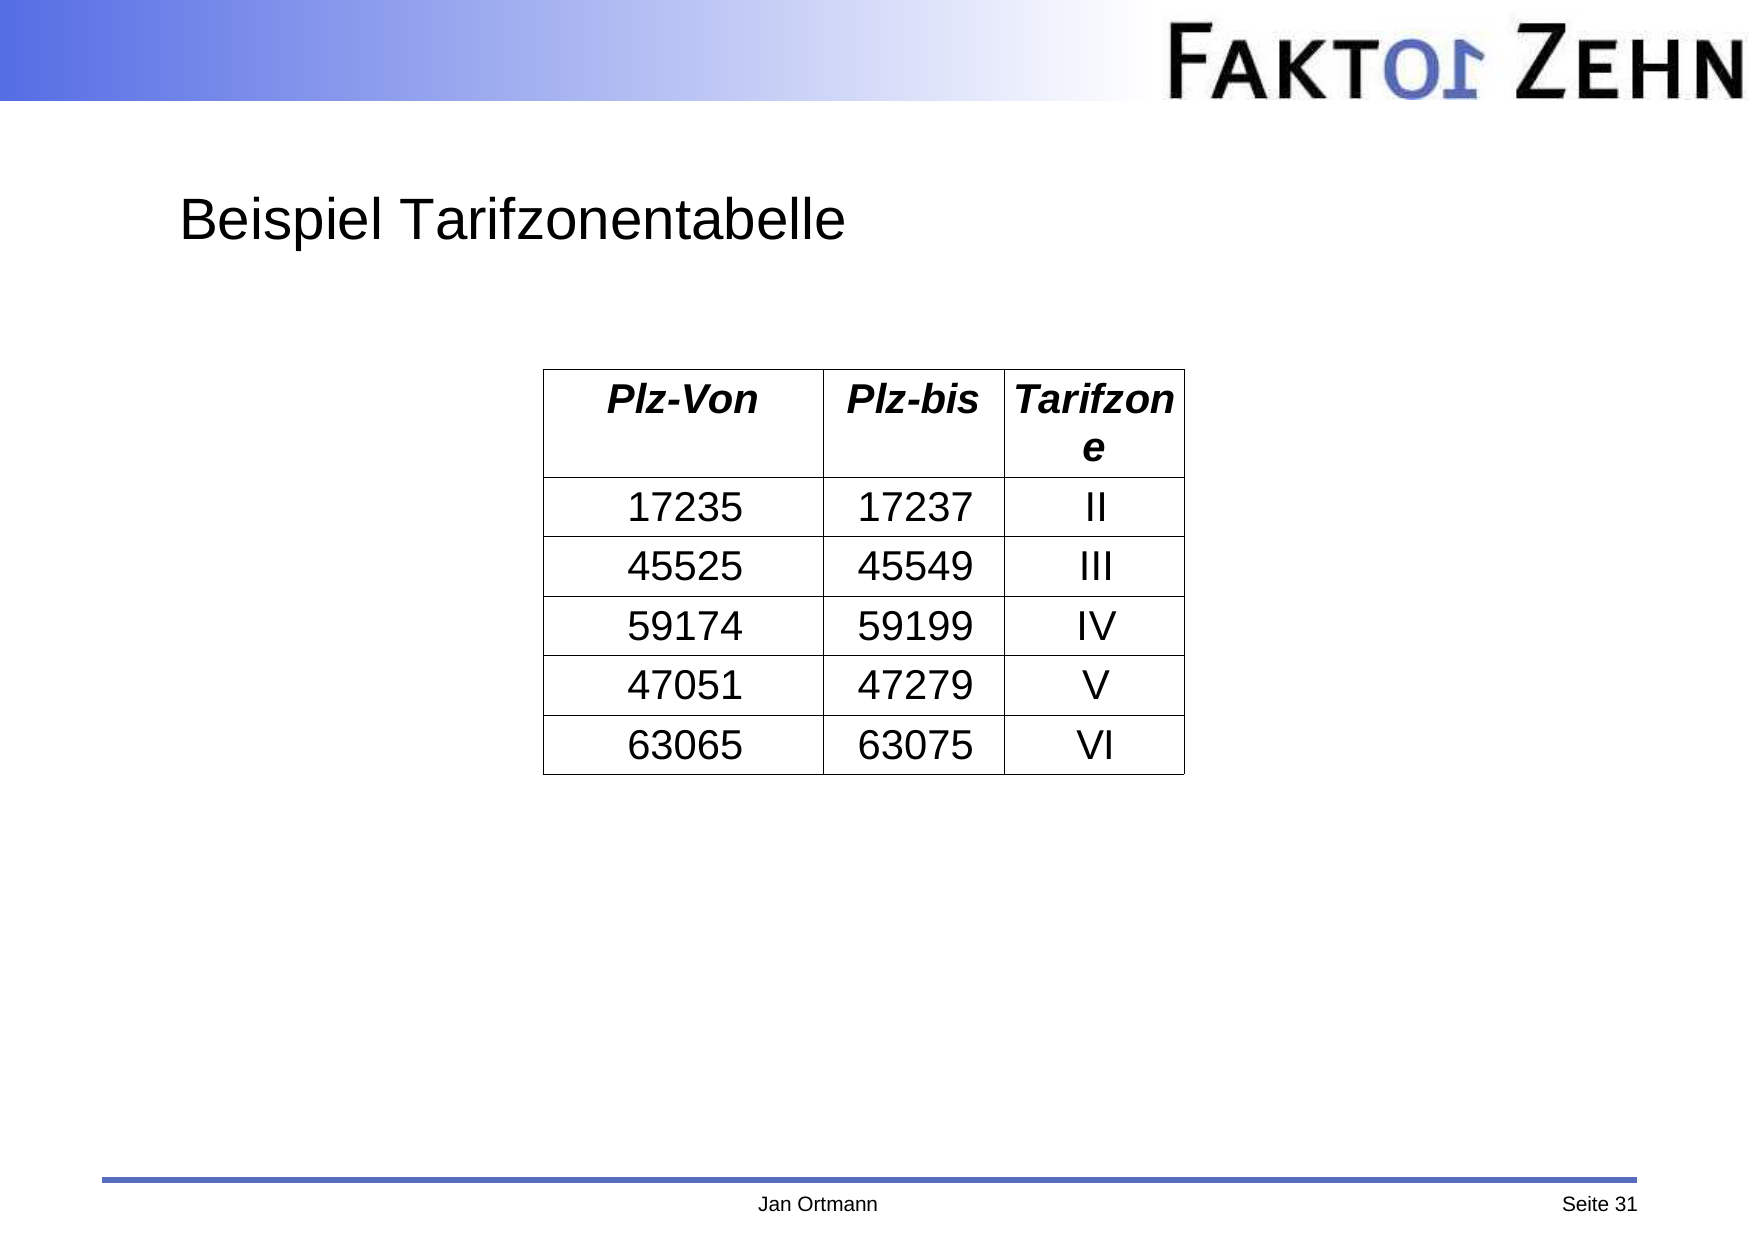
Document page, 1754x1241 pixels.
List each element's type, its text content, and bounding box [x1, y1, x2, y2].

chart [265, 369, 1504, 978]
picture [1162, 7, 1752, 100]
title Beispiel Tarifzonentabelle [179, 142, 1576, 296]
